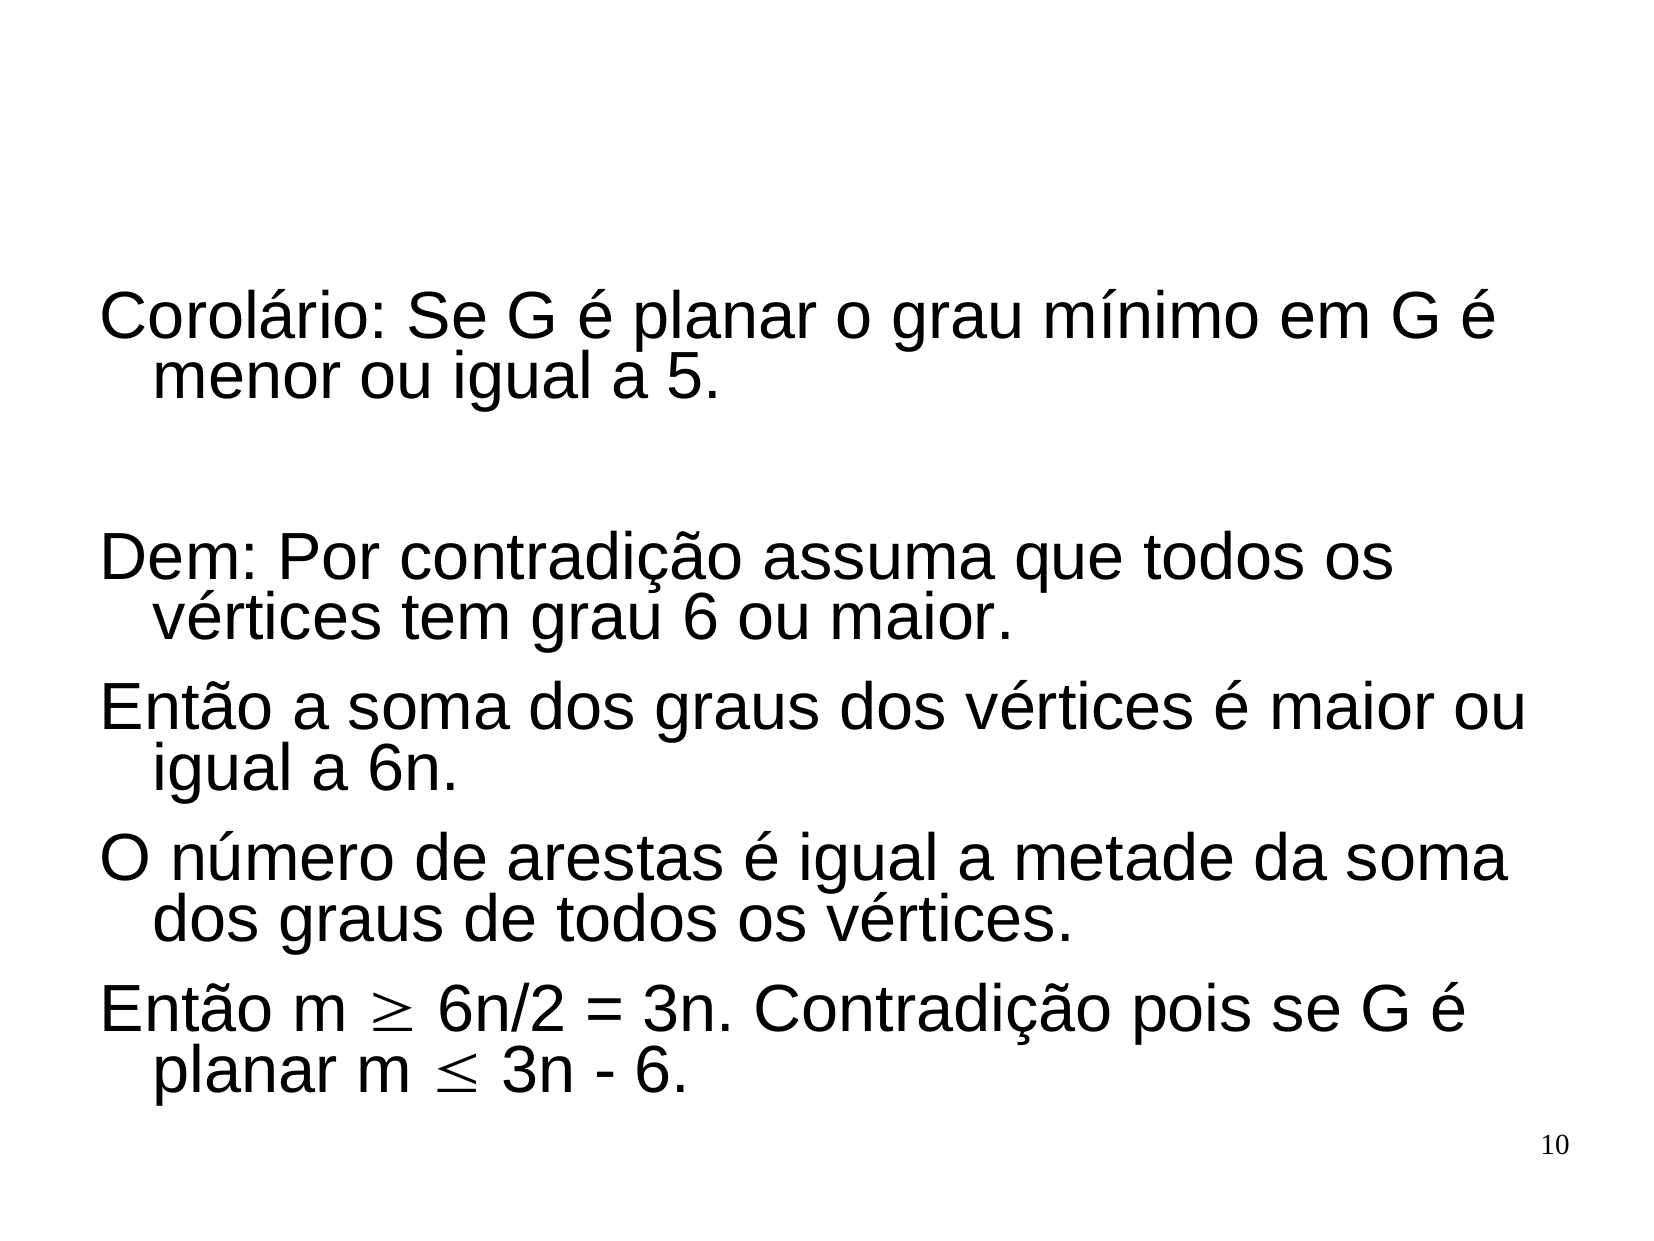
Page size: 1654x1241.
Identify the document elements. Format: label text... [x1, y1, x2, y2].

list Corolário: Se G é planar o grau mínimo em G é menor ou igual a 5. Dem: Por contradição assuma que todos os vértices tem grau 6 ou maior. Então a soma dos graus dos vértices é maior ou igual a 6n. O número de arestas é igual a metade da soma dos graus de todos os vértices. Então m  6n/2 = 3n. Contradição pois se G é planar m  3n - 6. [82, 290, 1571, 1130]
